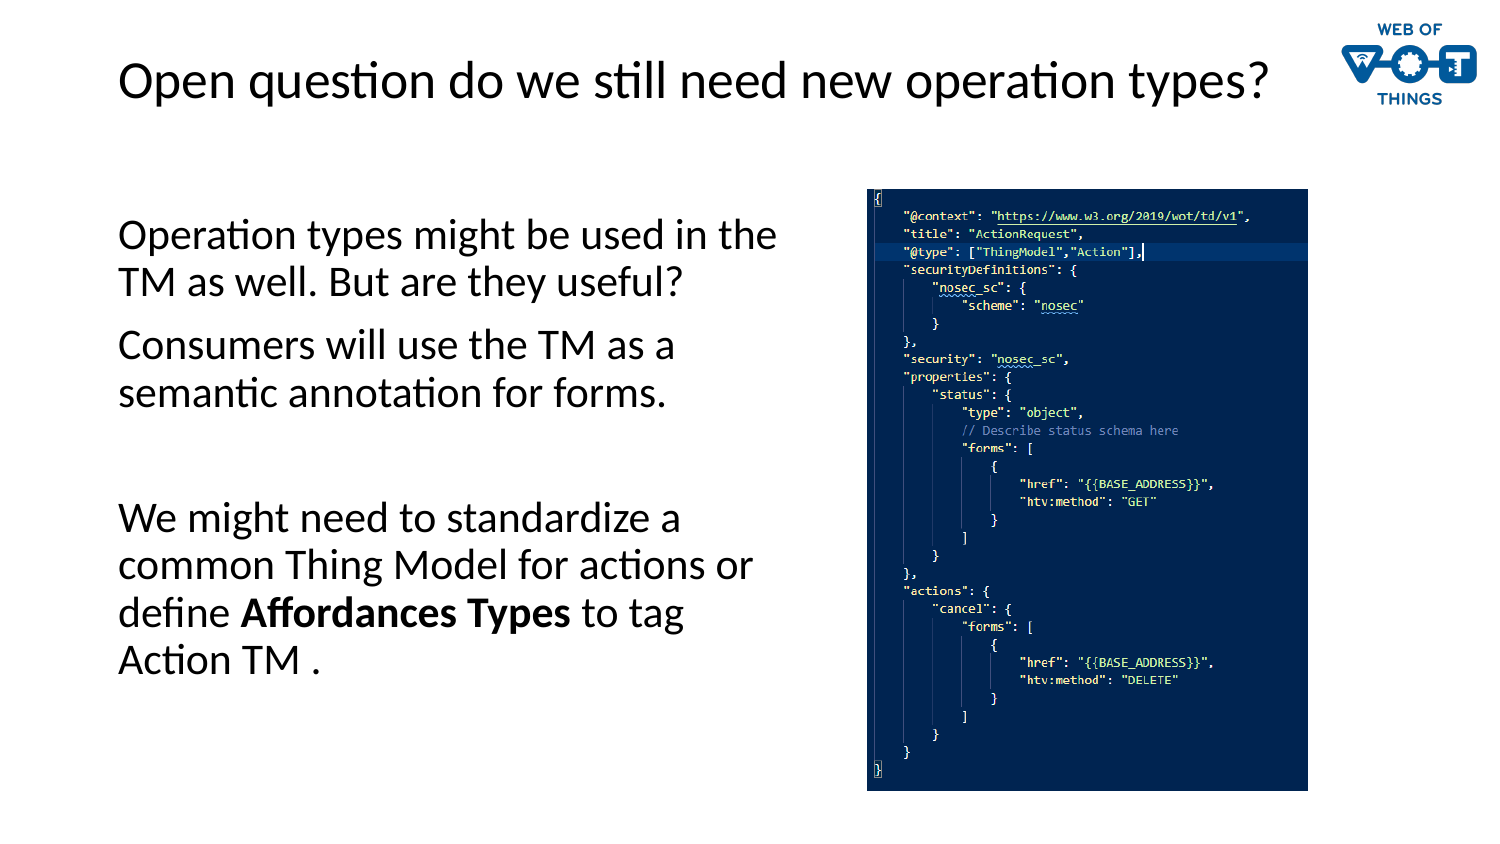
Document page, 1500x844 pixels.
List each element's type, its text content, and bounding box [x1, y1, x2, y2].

title Open question do we still need new operation types? [103, 44, 1397, 151]
picture [867, 189, 1308, 791]
picture [1326, 14, 1492, 114]
list Operation types might be used in the TM as well. But are they useful? Consumers will use the TM as a semantic annotation for forms. We might need to standardize a common Thing Model for actions or define Affordances Types to tag Action TM . [103, 204, 819, 805]
